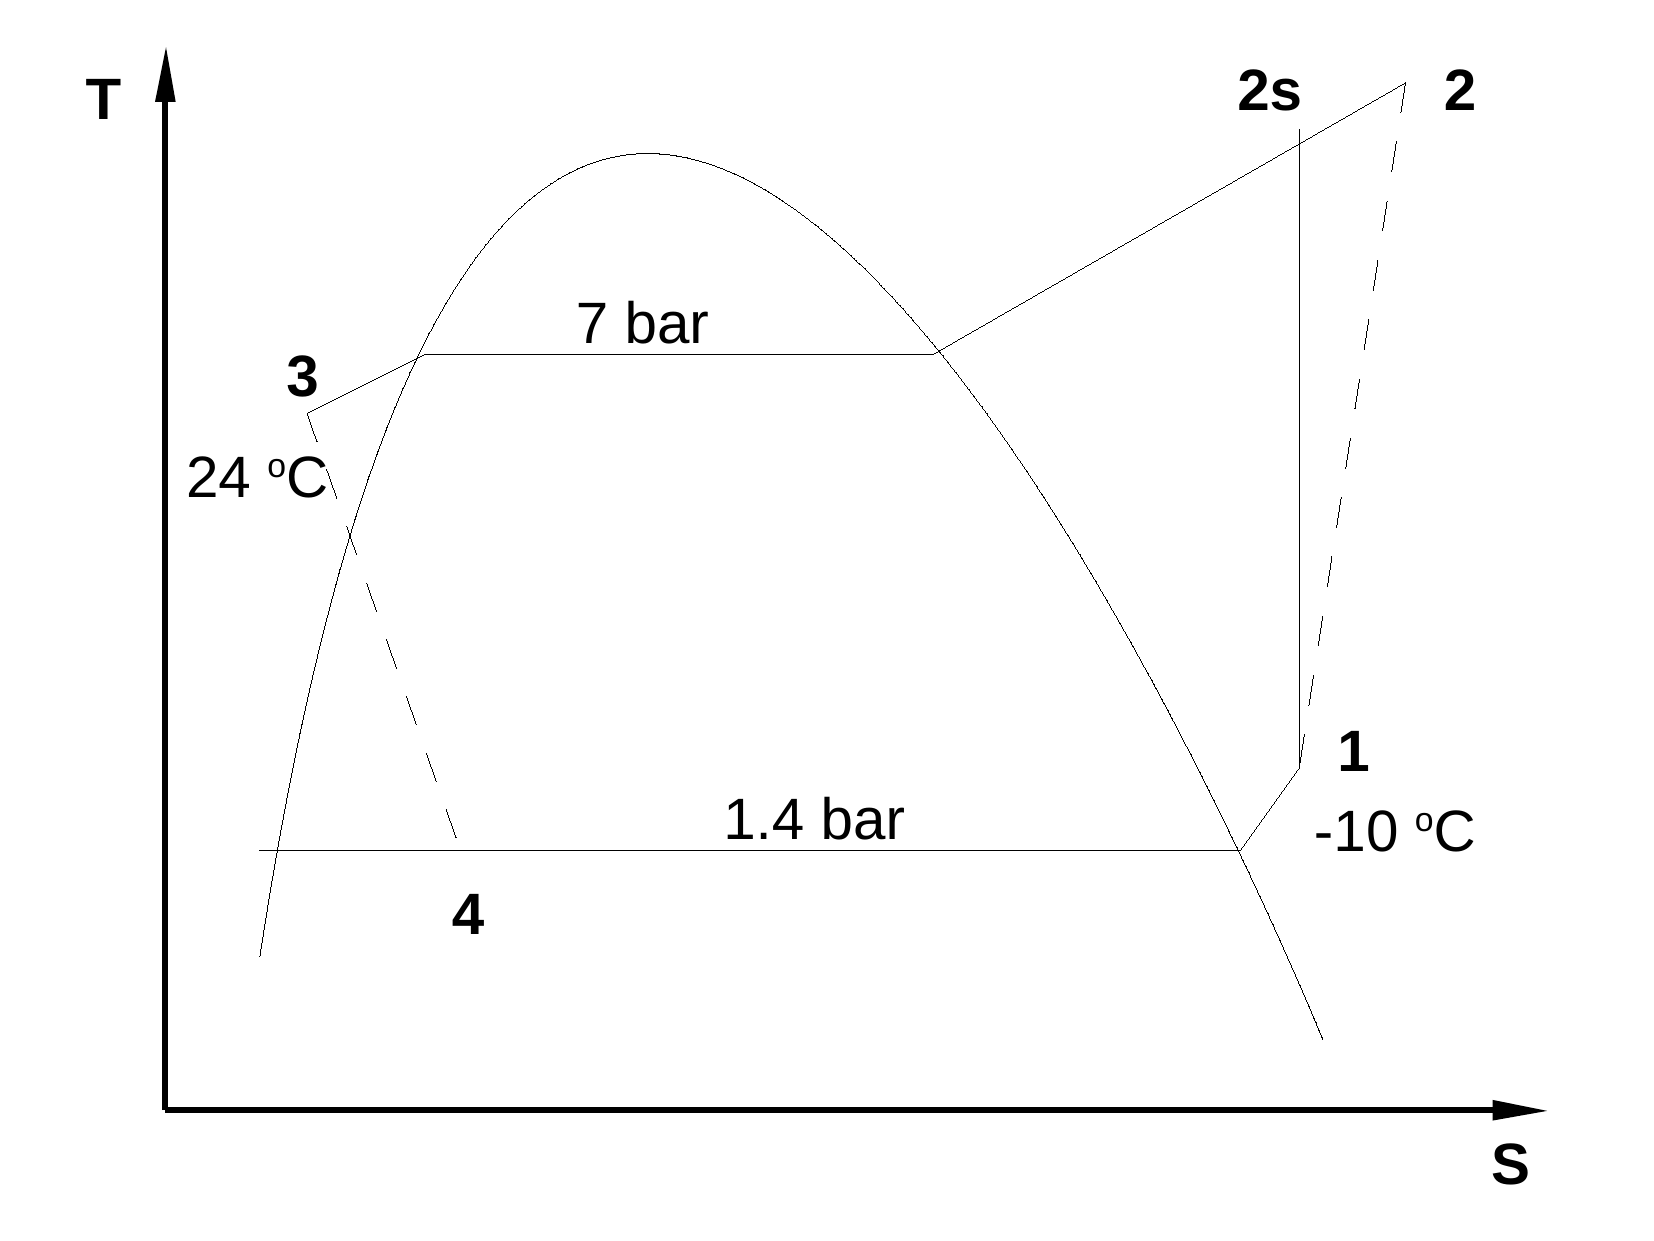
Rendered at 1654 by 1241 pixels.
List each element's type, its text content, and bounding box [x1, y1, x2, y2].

text_box 2s [1222, 50, 1323, 130]
text_box 7 bar [561, 283, 821, 364]
text_box S [1476, 1124, 1548, 1217]
text_box 1.4 bar [708, 779, 969, 860]
text_box 4 [437, 874, 497, 954]
text_box T [70, 59, 154, 142]
text_box -10 oC [1299, 791, 1560, 874]
text_box 3 [271, 336, 331, 417]
text_box 24 oC [171, 437, 432, 520]
text_box 2 [1429, 50, 1489, 130]
text_box 1 [1322, 711, 1382, 791]
